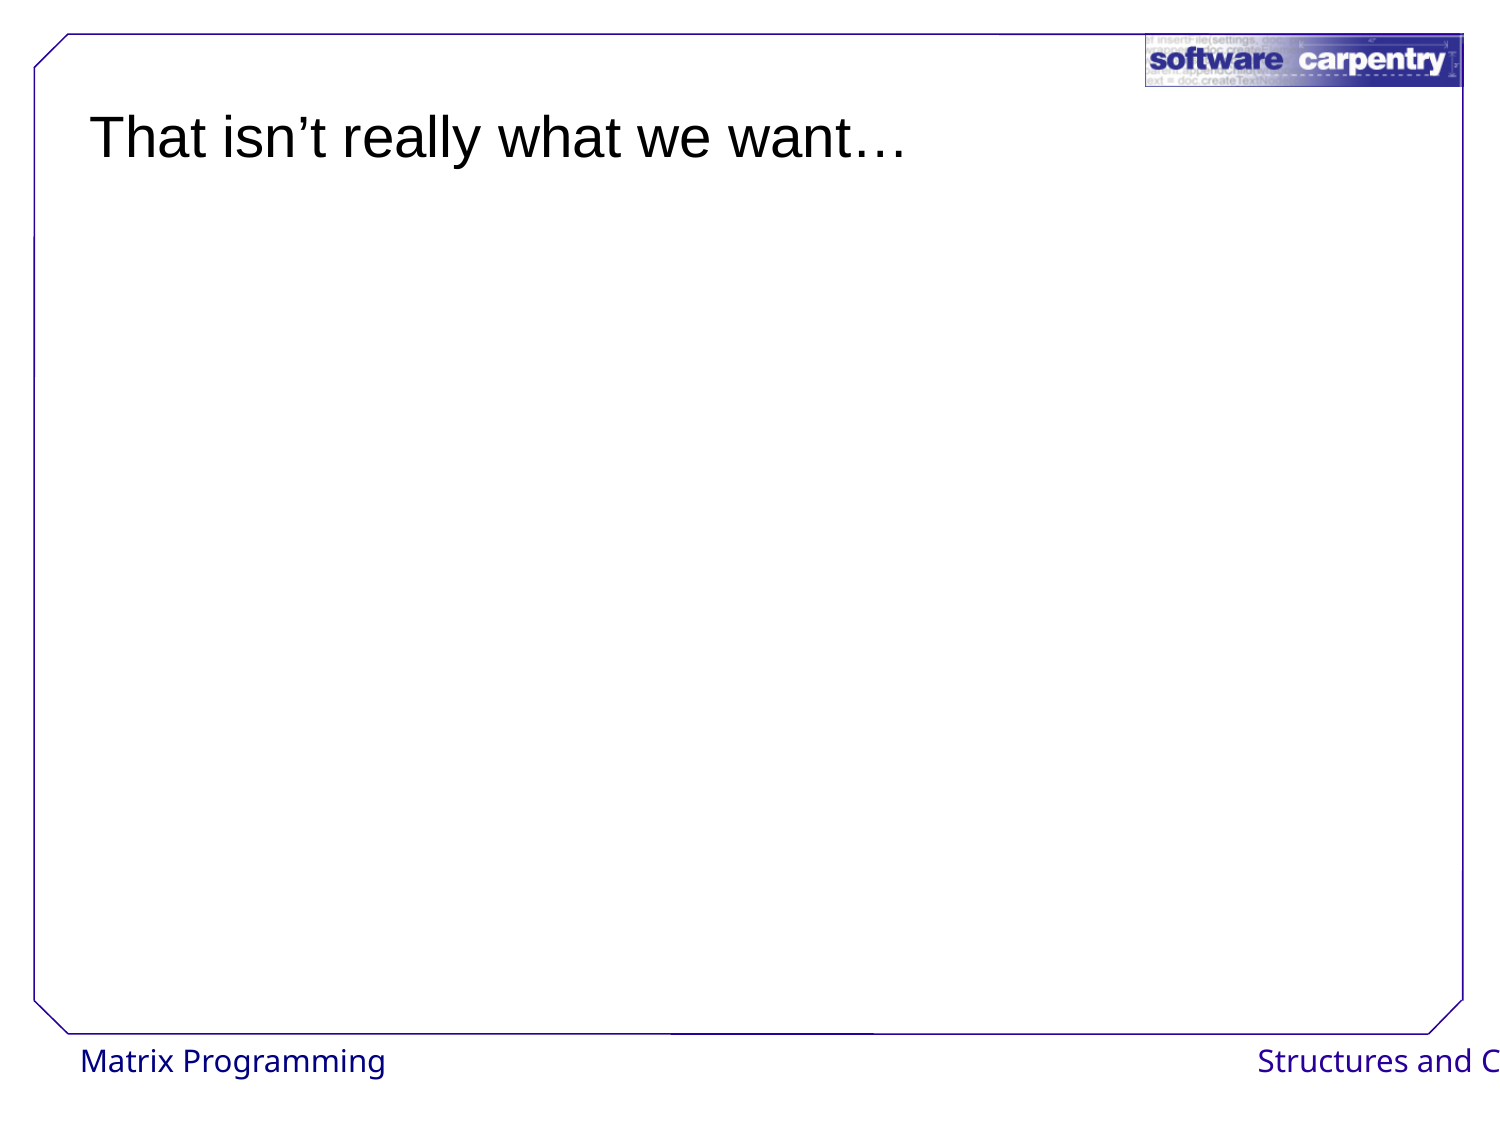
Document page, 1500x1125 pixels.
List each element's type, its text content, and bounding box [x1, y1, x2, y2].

picture [1145, 33, 1464, 87]
list That isn’t really what we want… [75, 99, 1425, 1013]
